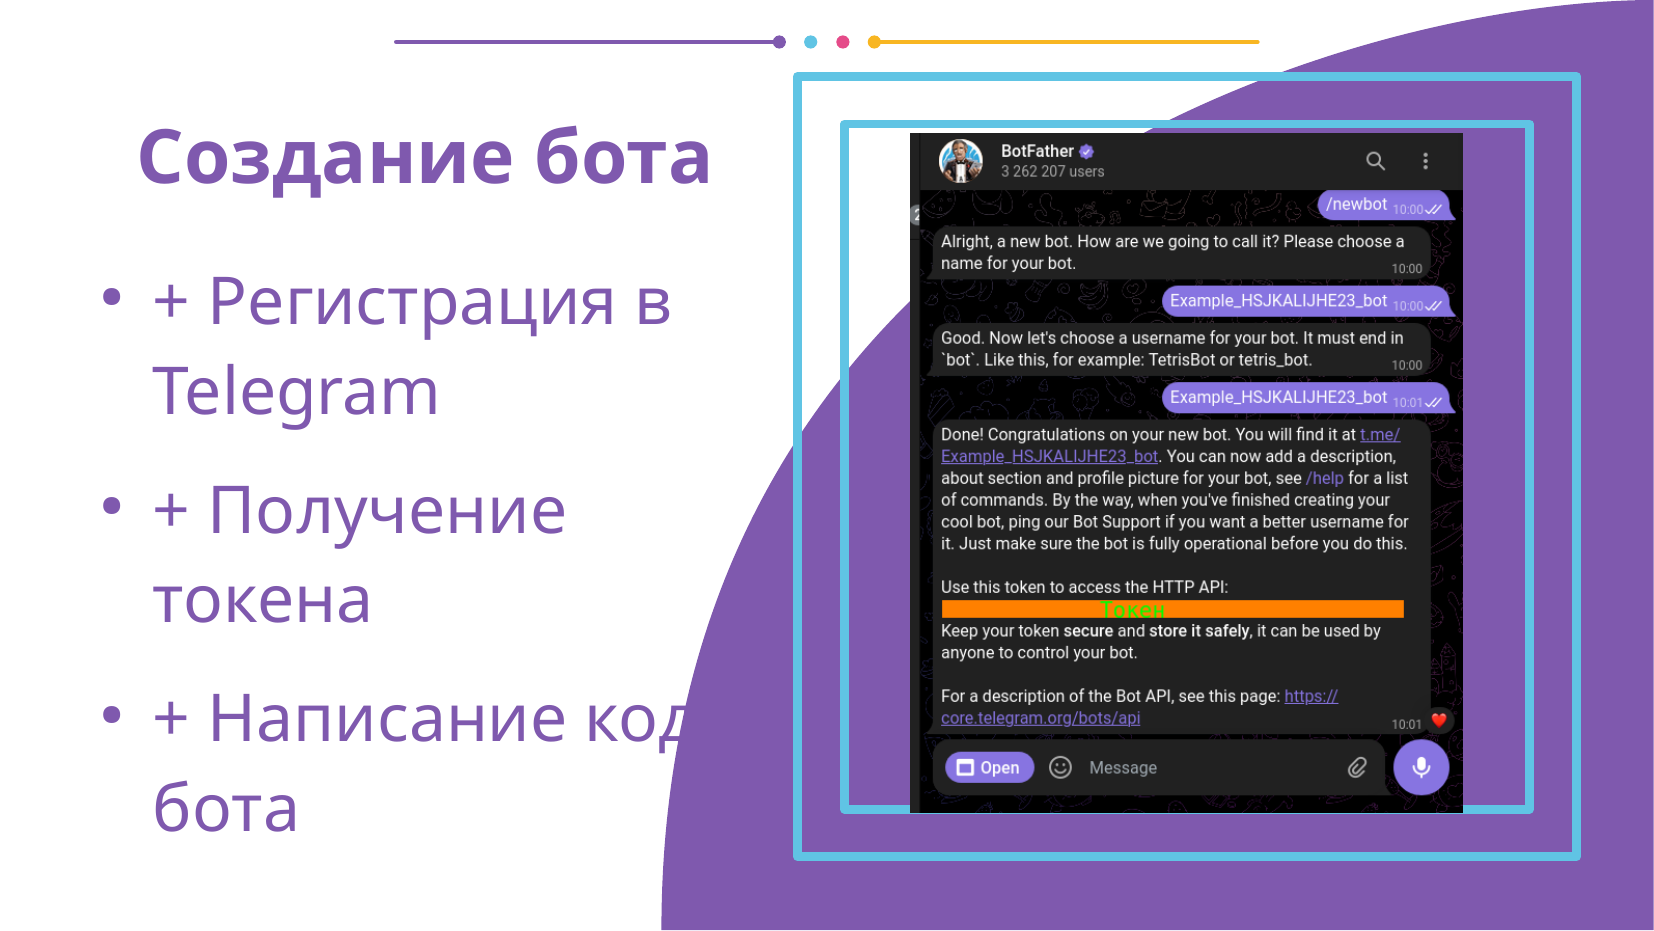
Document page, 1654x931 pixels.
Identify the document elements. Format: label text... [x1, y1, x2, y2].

title Создание бота [82, 76, 768, 233]
picture [910, 133, 1463, 813]
list + Регистрация в Telegram + Получение токена + Написание кода бота [82, 253, 768, 857]
